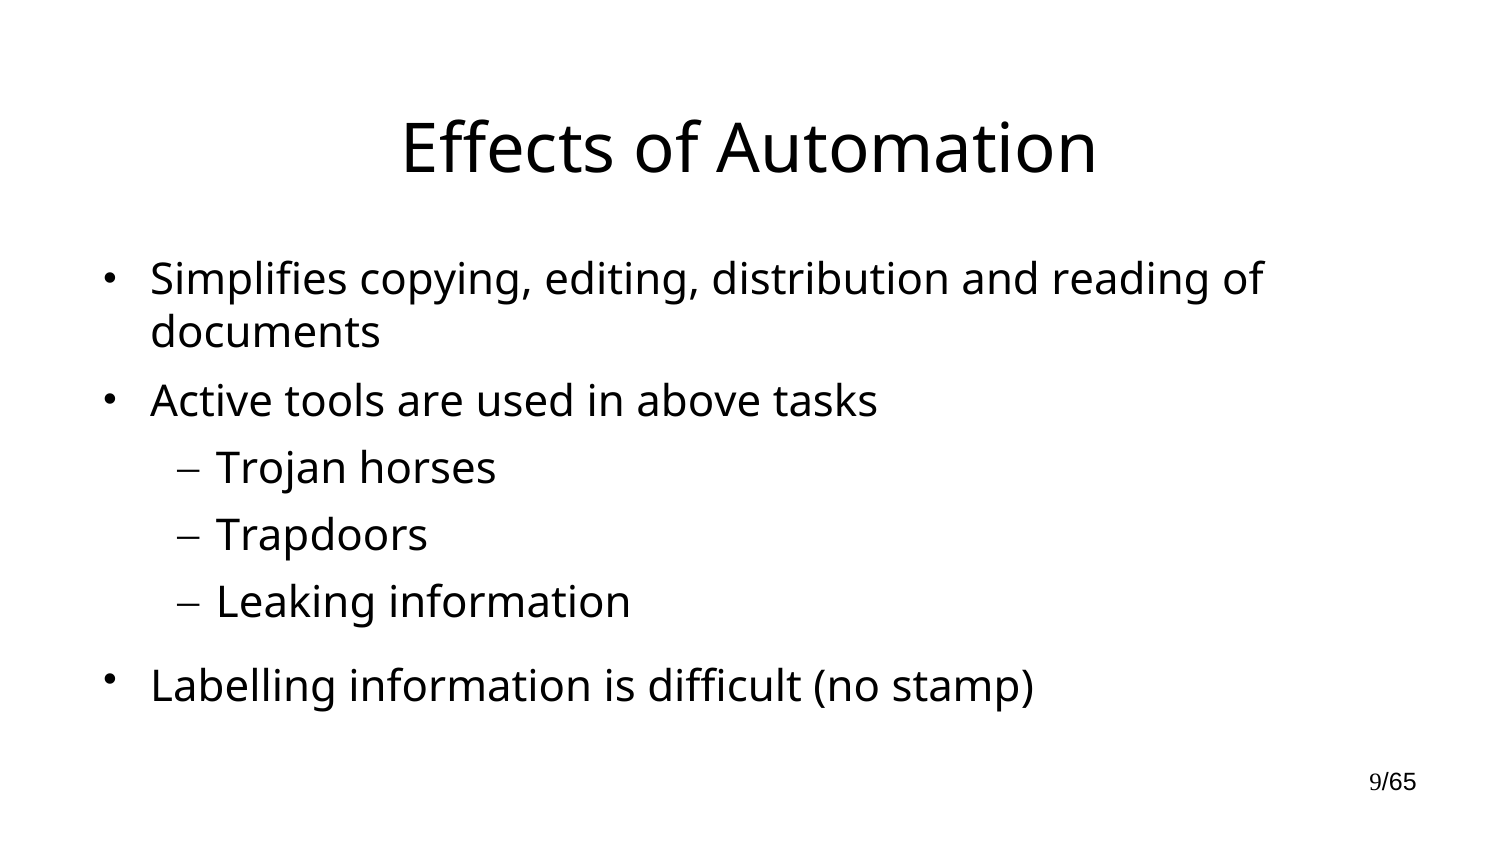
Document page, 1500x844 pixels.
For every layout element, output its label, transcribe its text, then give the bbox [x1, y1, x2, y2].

title Effects of Automation [112, 74, 1388, 216]
list Simplifies copying, editing, distribution and reading of documents Active tools are used in above tasks Trojan horses Trapdoors Leaking information Labelling information is difficult (no stamp)‏ [87, 243, 1426, 831]
